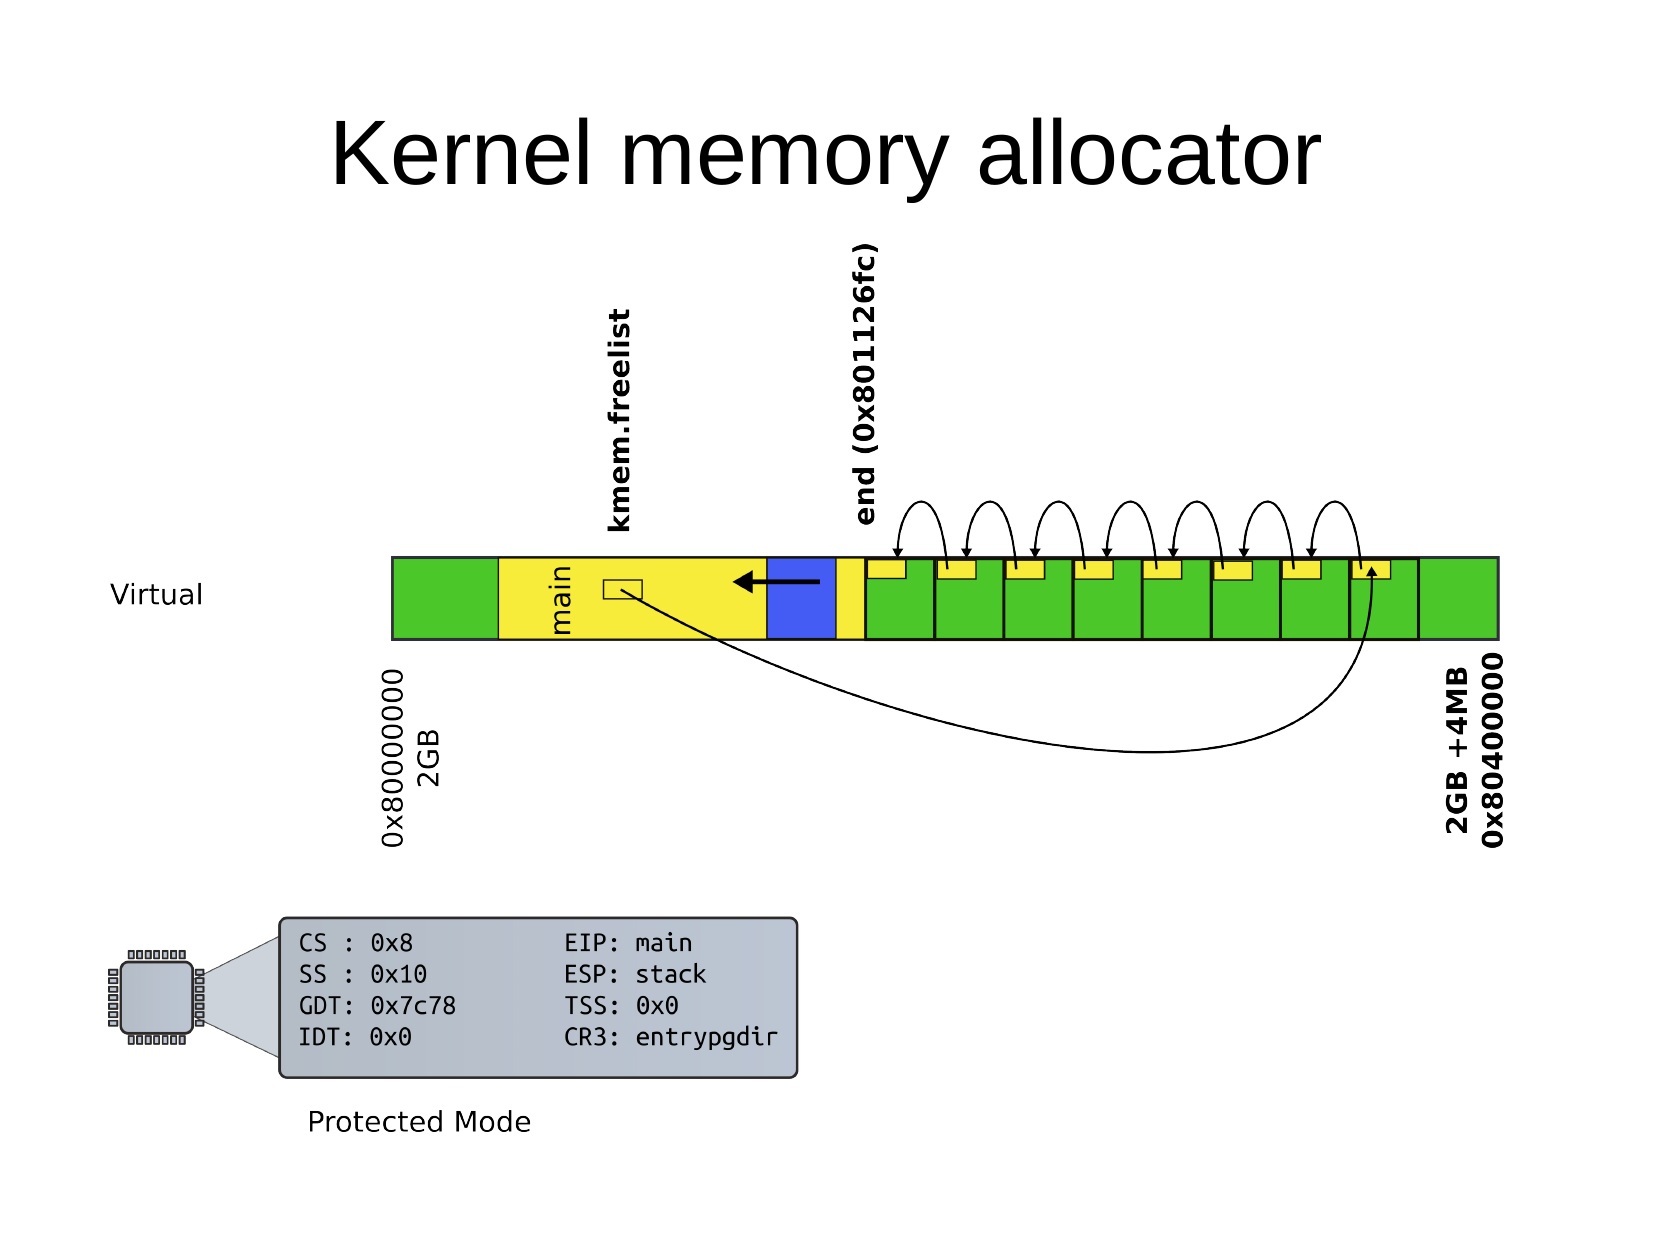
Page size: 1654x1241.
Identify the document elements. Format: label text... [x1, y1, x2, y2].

title Kernel memory allocator [82, 49, 1571, 257]
picture [108, 244, 1503, 1132]
